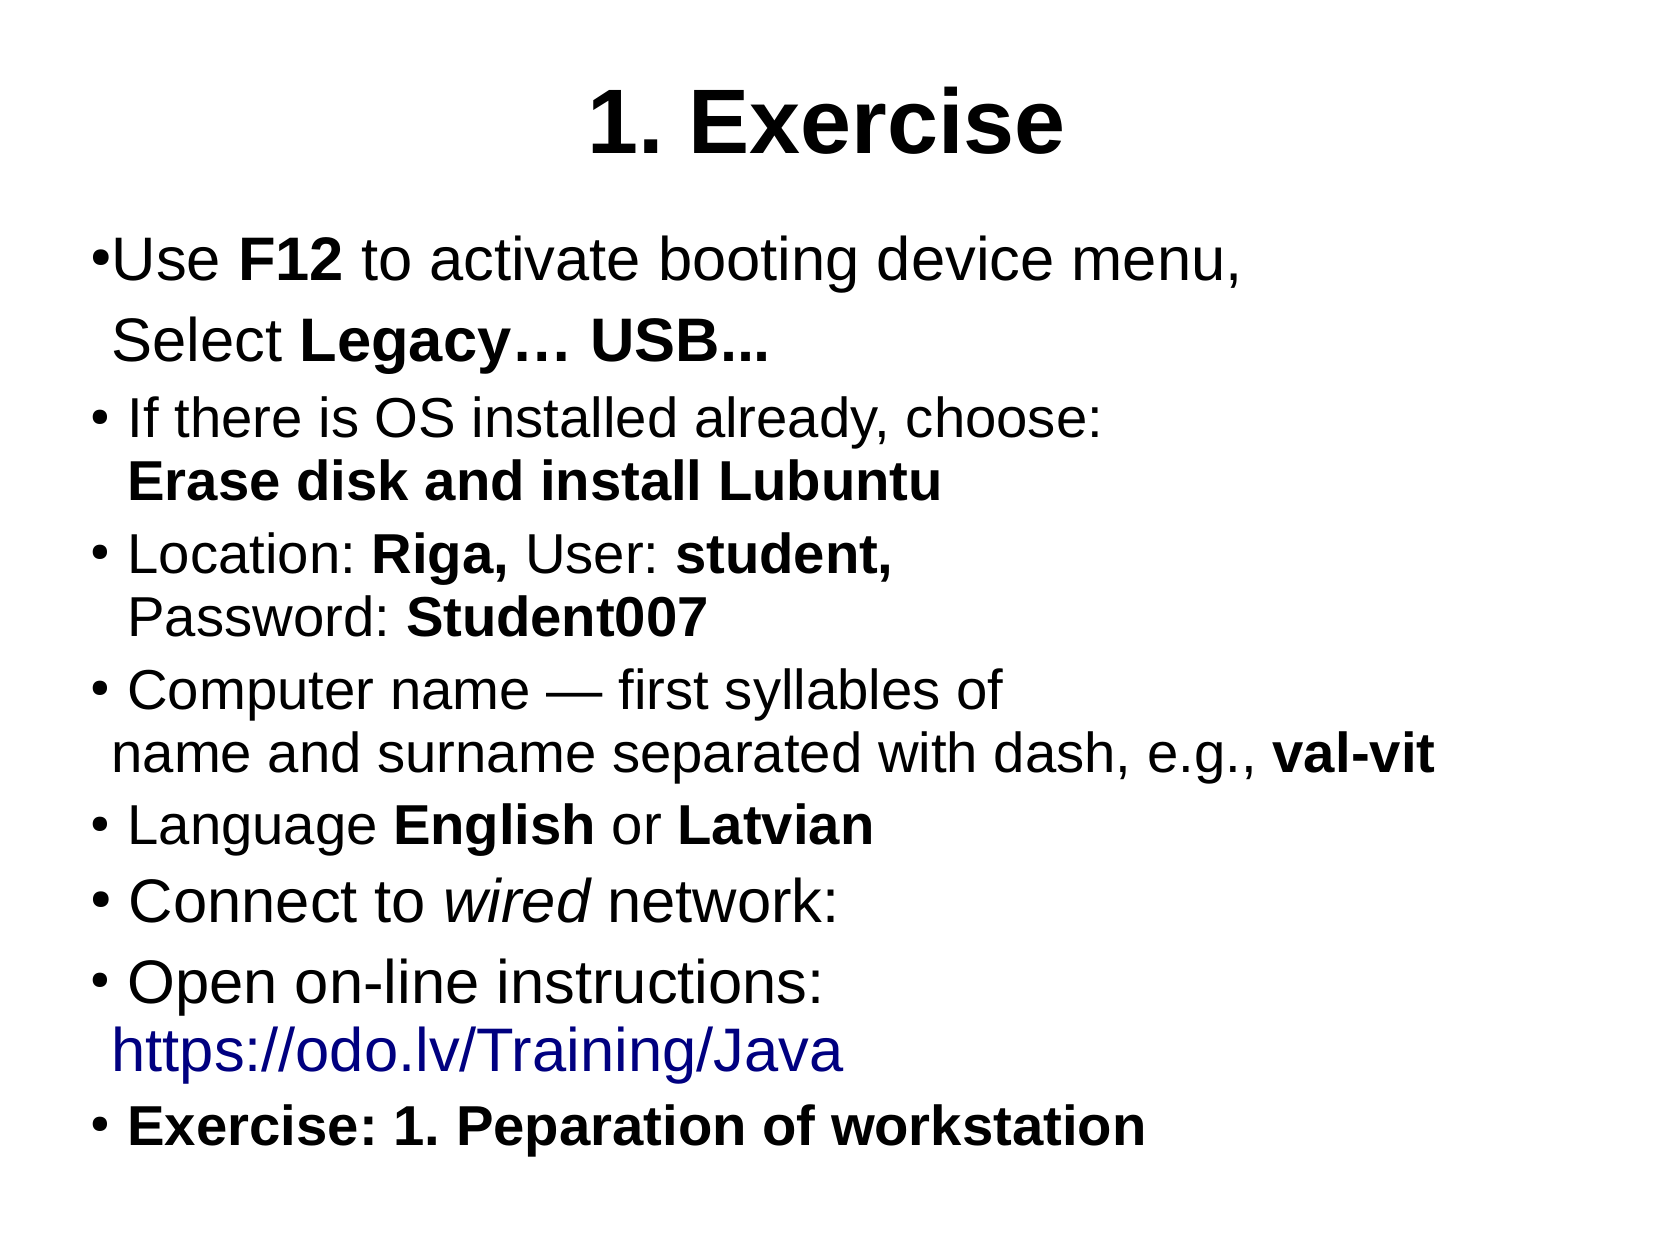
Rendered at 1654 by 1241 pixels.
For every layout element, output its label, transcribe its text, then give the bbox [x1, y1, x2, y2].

list Use F12 to activate booting device menu, Select Legacy… USB... If there is OS installed already, choose: Erase disk and install Lubuntu Location: Riga, User: student, Password: Student007 Computer name — first syllables of name and surname separated with dash, e.g., val-vit Language English or Latvian Connect to wired network: Open on-line instructions: https://odo.lv/Training/Java Exercise: 1. Peparation of workstation [82, 225, 1538, 1186]
title 1. Exercise [82, 49, 1571, 196]
